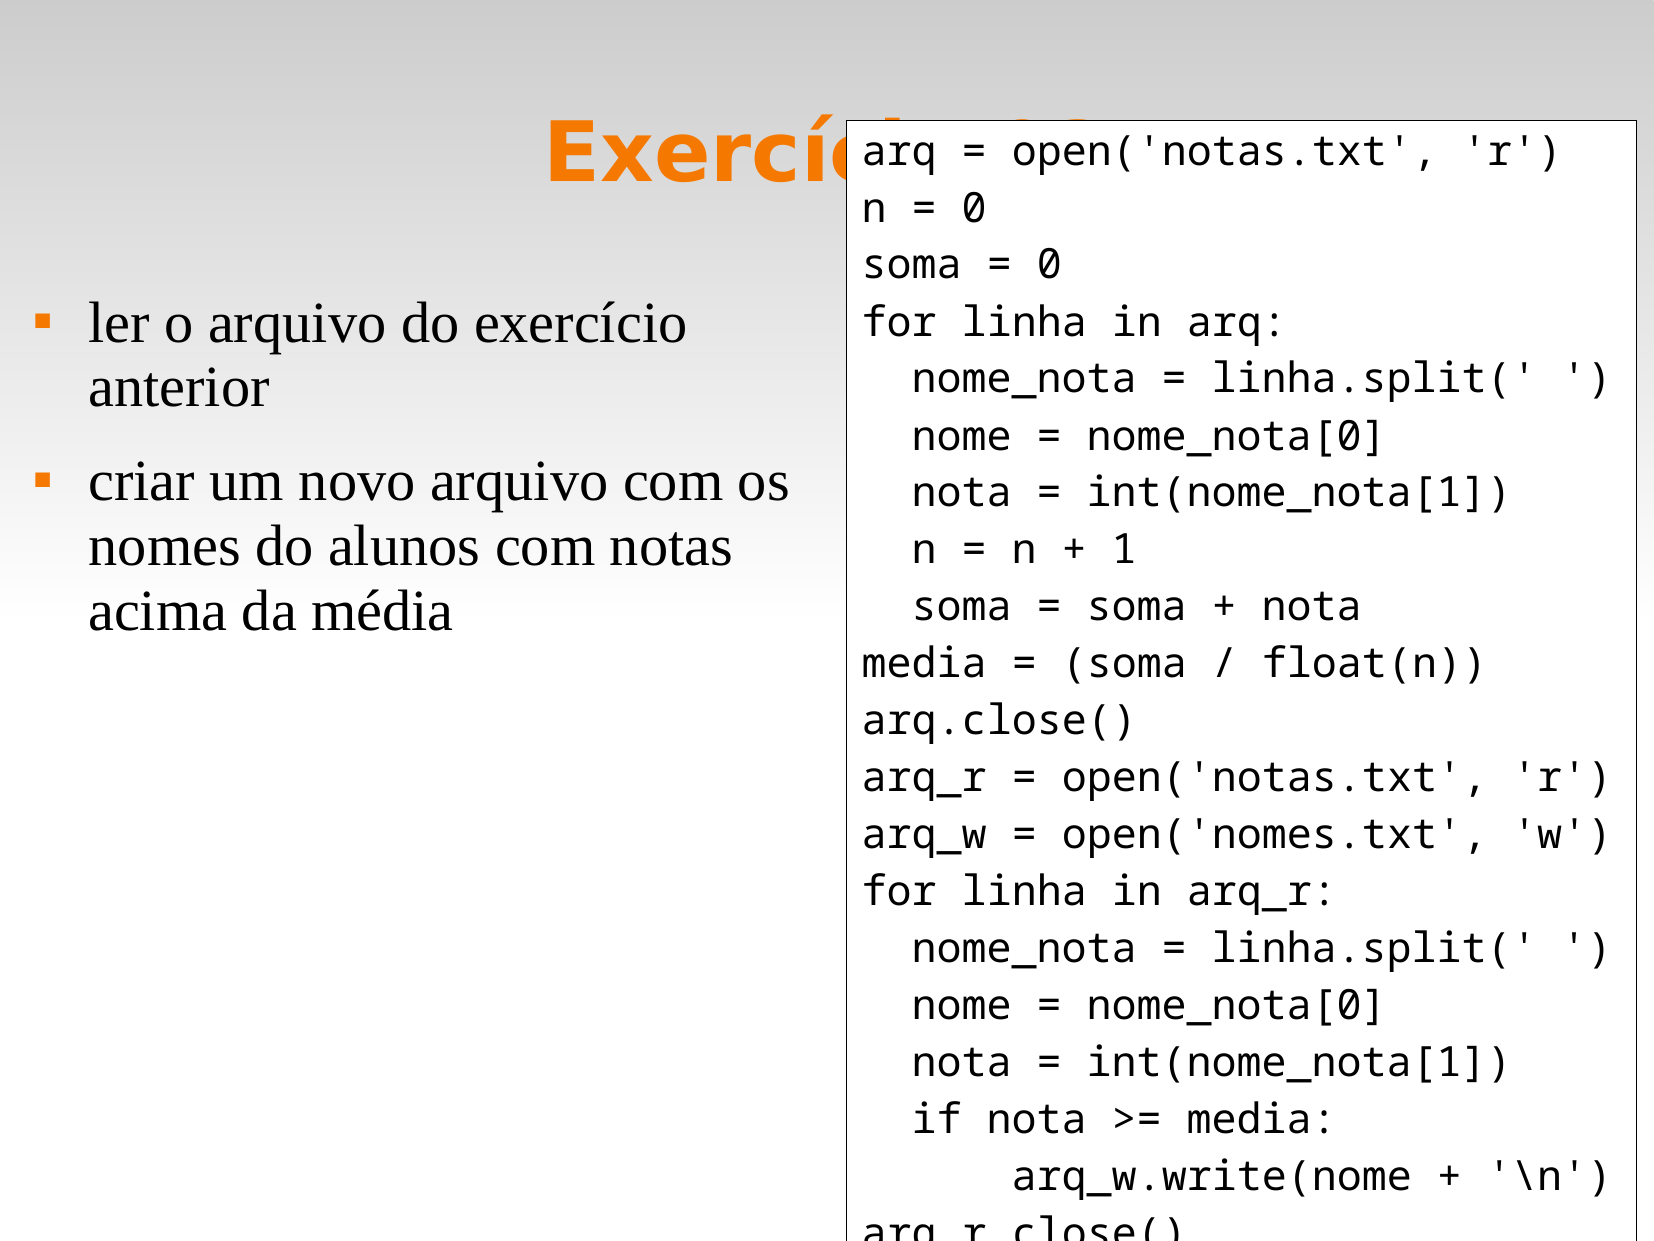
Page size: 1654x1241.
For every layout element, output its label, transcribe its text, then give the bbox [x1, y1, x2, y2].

text_box arq = open('notas.txt', 'r') n = 0 soma = 0 for linha in arq: nome_nota = linha.split(' ') nome = nome_nota[0] nota = int(nome_nota[1]) n = n + 1 soma = soma + nota media = (soma / float(n)) arq.close() arq_r = open('notas.txt', 'r') arq_w = open('nomes.txt', 'w') for linha in arq_r: nome_nota = linha.split(' ') nome = nome_nota[0] nota = int(nome_nota[1]) if nota >= media: arq_w.write(nome + '\n') arq_r.close() arq_w.close() [846, 208, 1637, 1229]
list ler o arquivo do exercício anterior criar um novo arquivo com os nomes do alunos com notas acima da média [0, 290, 834, 1189]
title Exercício 03 [82, 49, 1571, 257]
